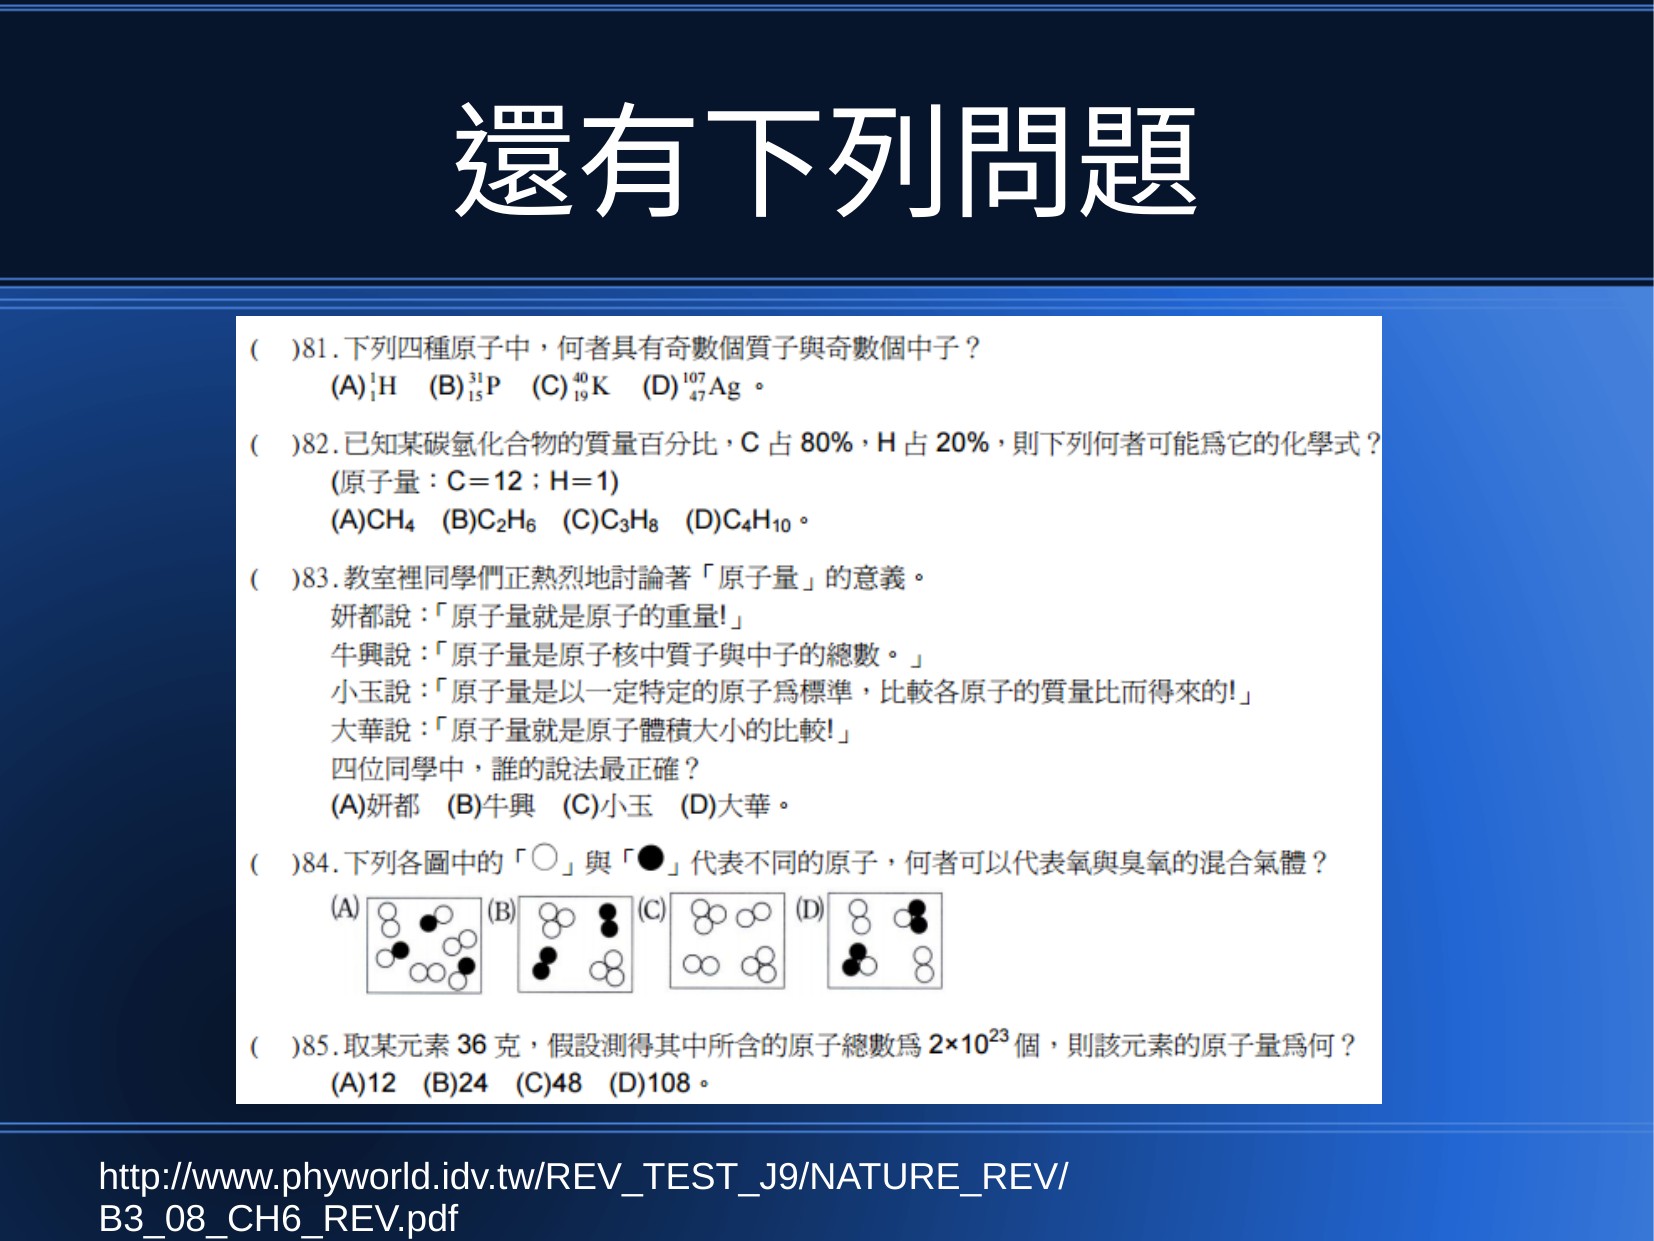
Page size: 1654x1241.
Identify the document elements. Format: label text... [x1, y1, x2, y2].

title 還有下列問題 [82, 49, 1571, 257]
text_box http://www.phyworld.idv.tw/REV_TEST_J9/NATURE_REV/B3_08_CH6_REV.pdf [83, 1147, 1441, 1205]
picture [0, 0, 1654, 1241]
